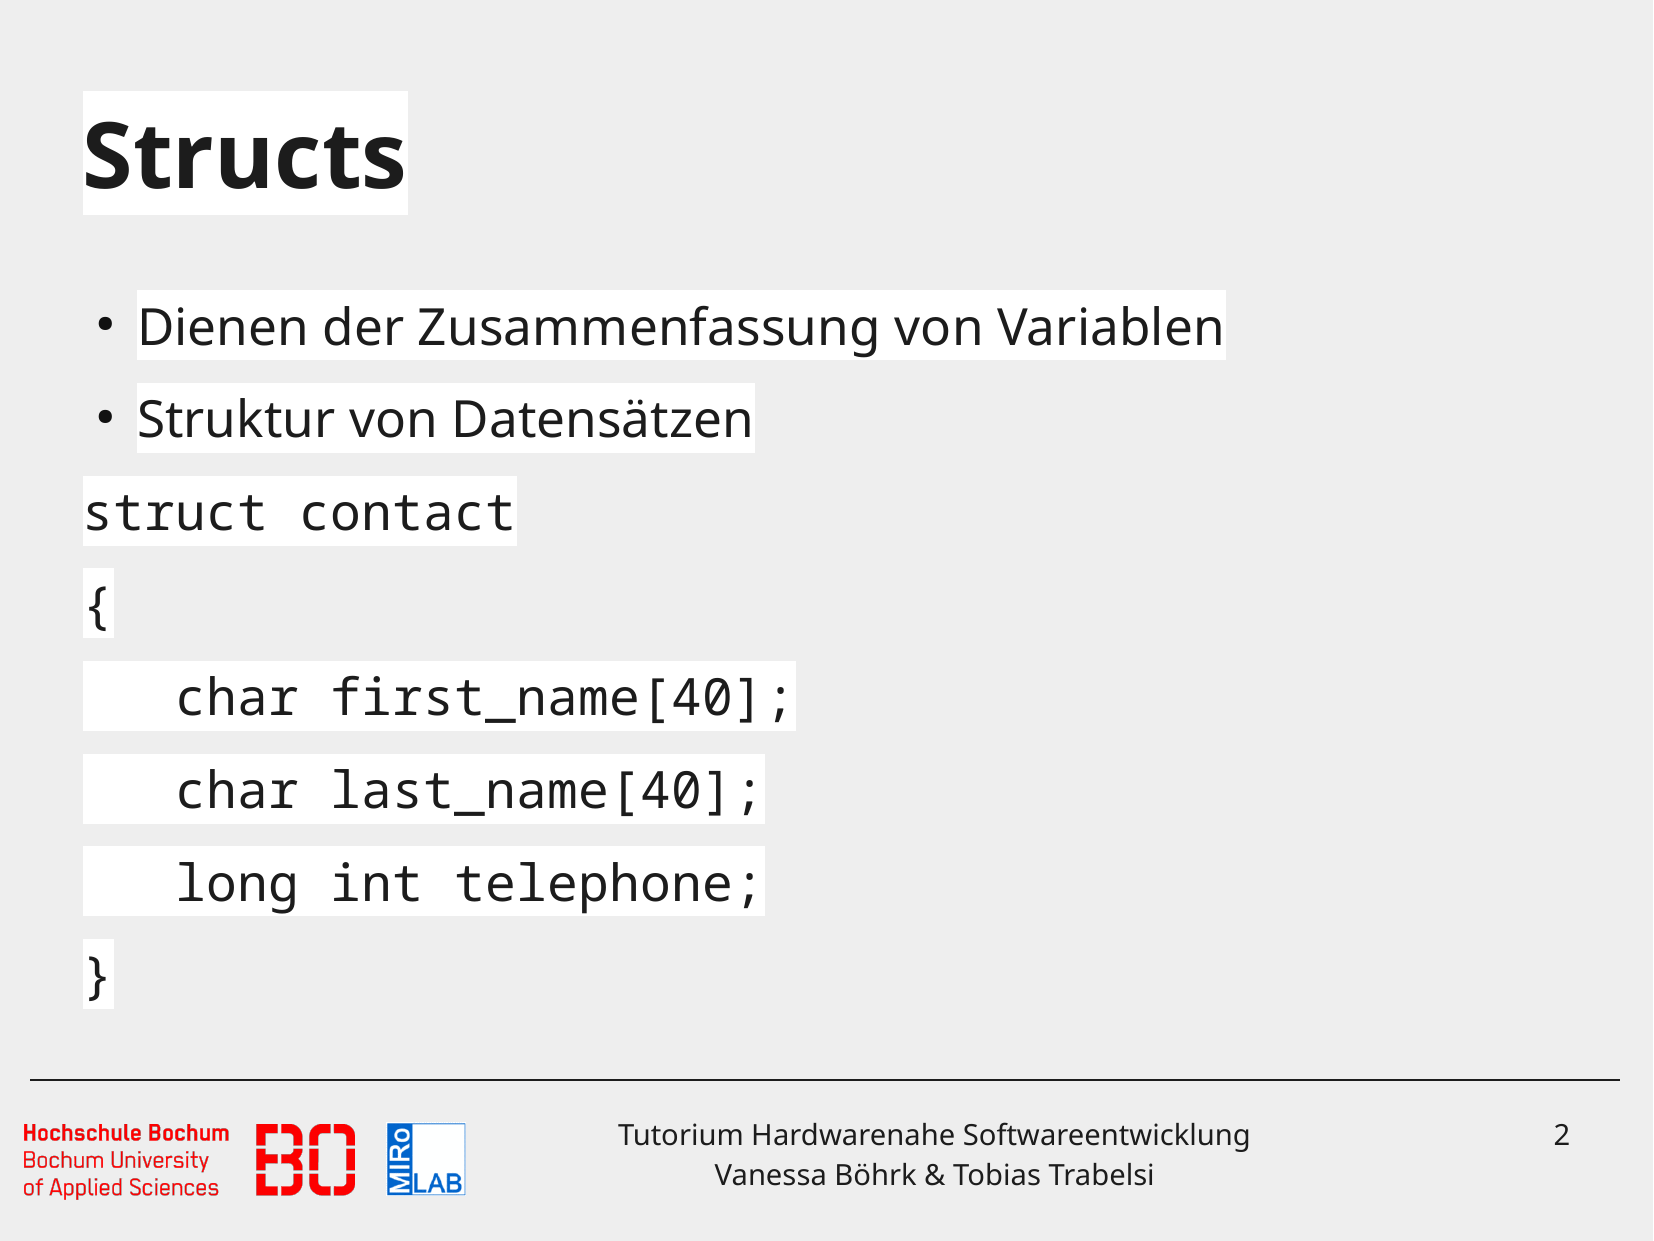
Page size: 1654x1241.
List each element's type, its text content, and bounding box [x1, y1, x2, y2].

picture [386, 1122, 466, 1196]
picture [24, 1124, 355, 1200]
list Dienen der Zusammenfassung von Variablen Struktur von Datensätzen struct contact { char first_name[40]; char last_name[40]; long int telephone; } [82, 290, 1571, 1010]
title Structs [82, 49, 1561, 257]
